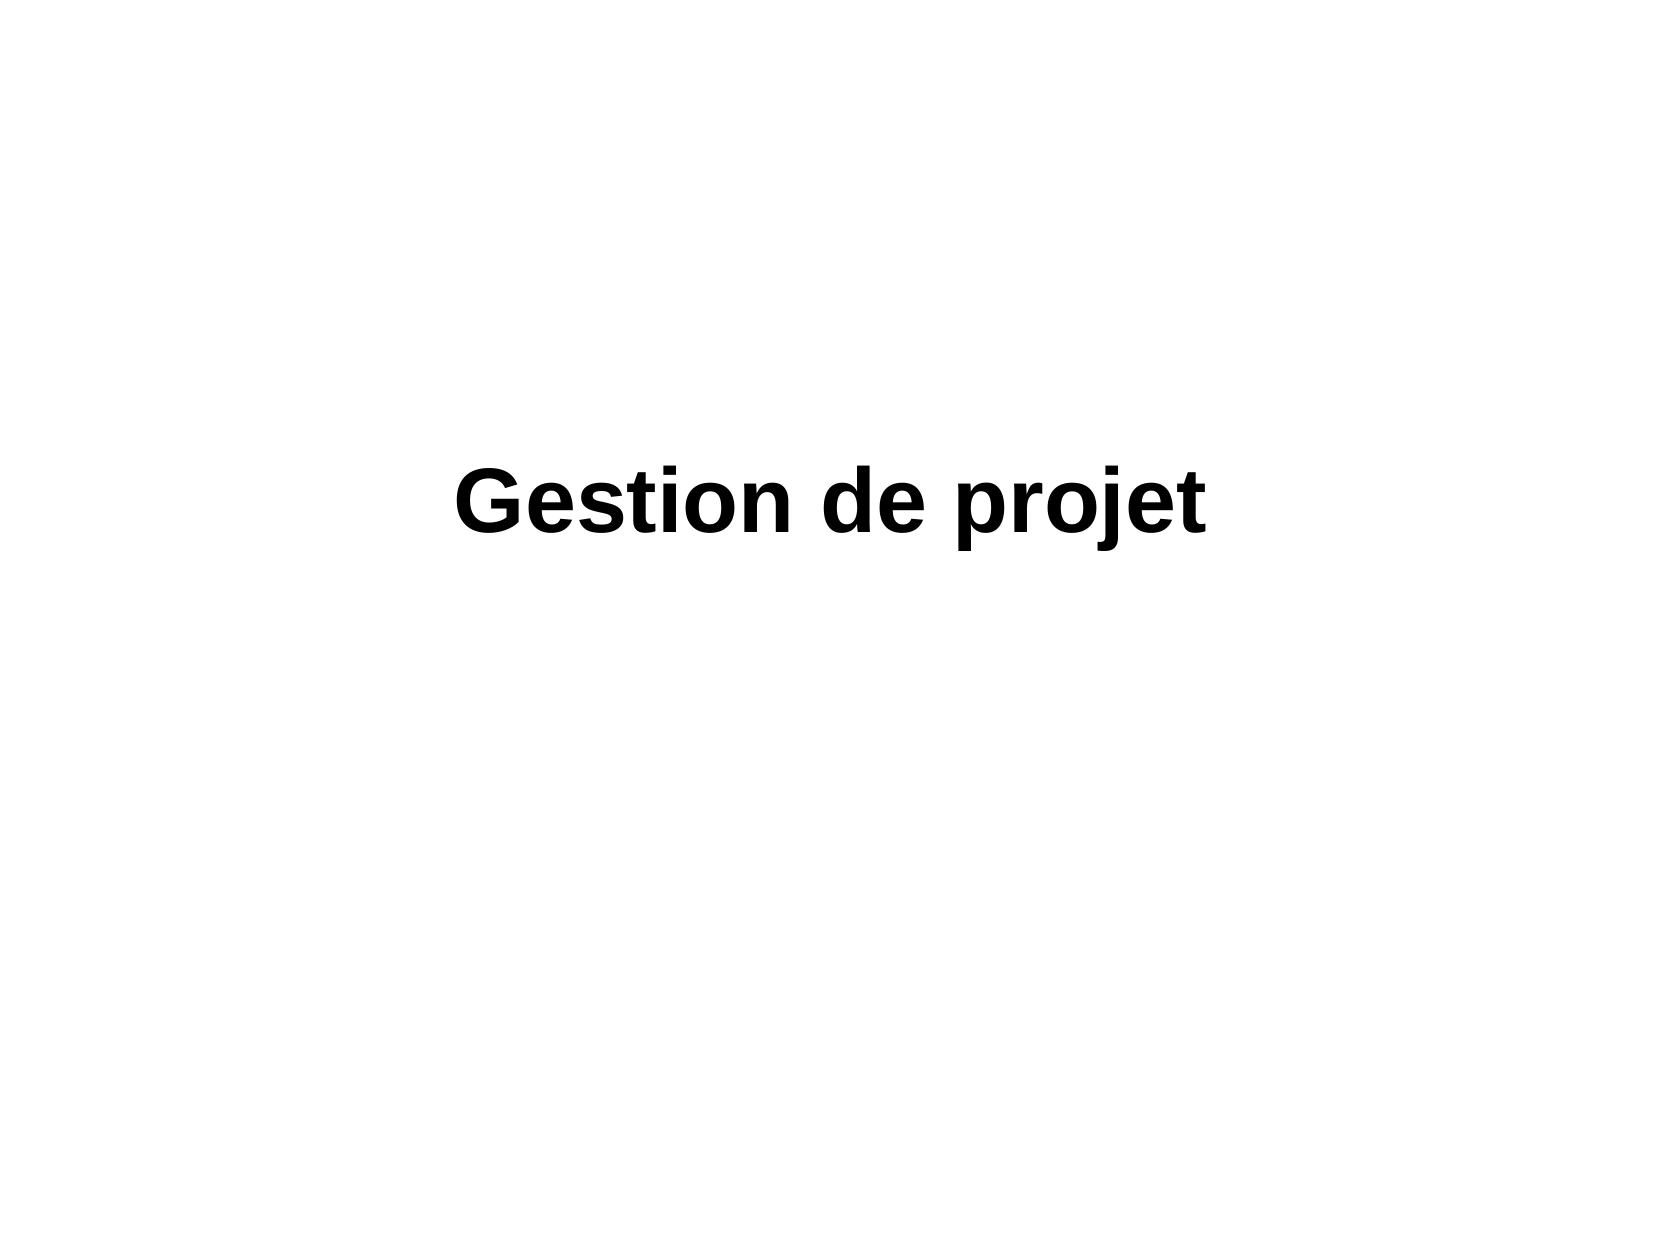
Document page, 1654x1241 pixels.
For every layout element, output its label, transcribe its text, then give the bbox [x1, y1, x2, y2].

title Gestion de projet [86, 345, 1576, 658]
